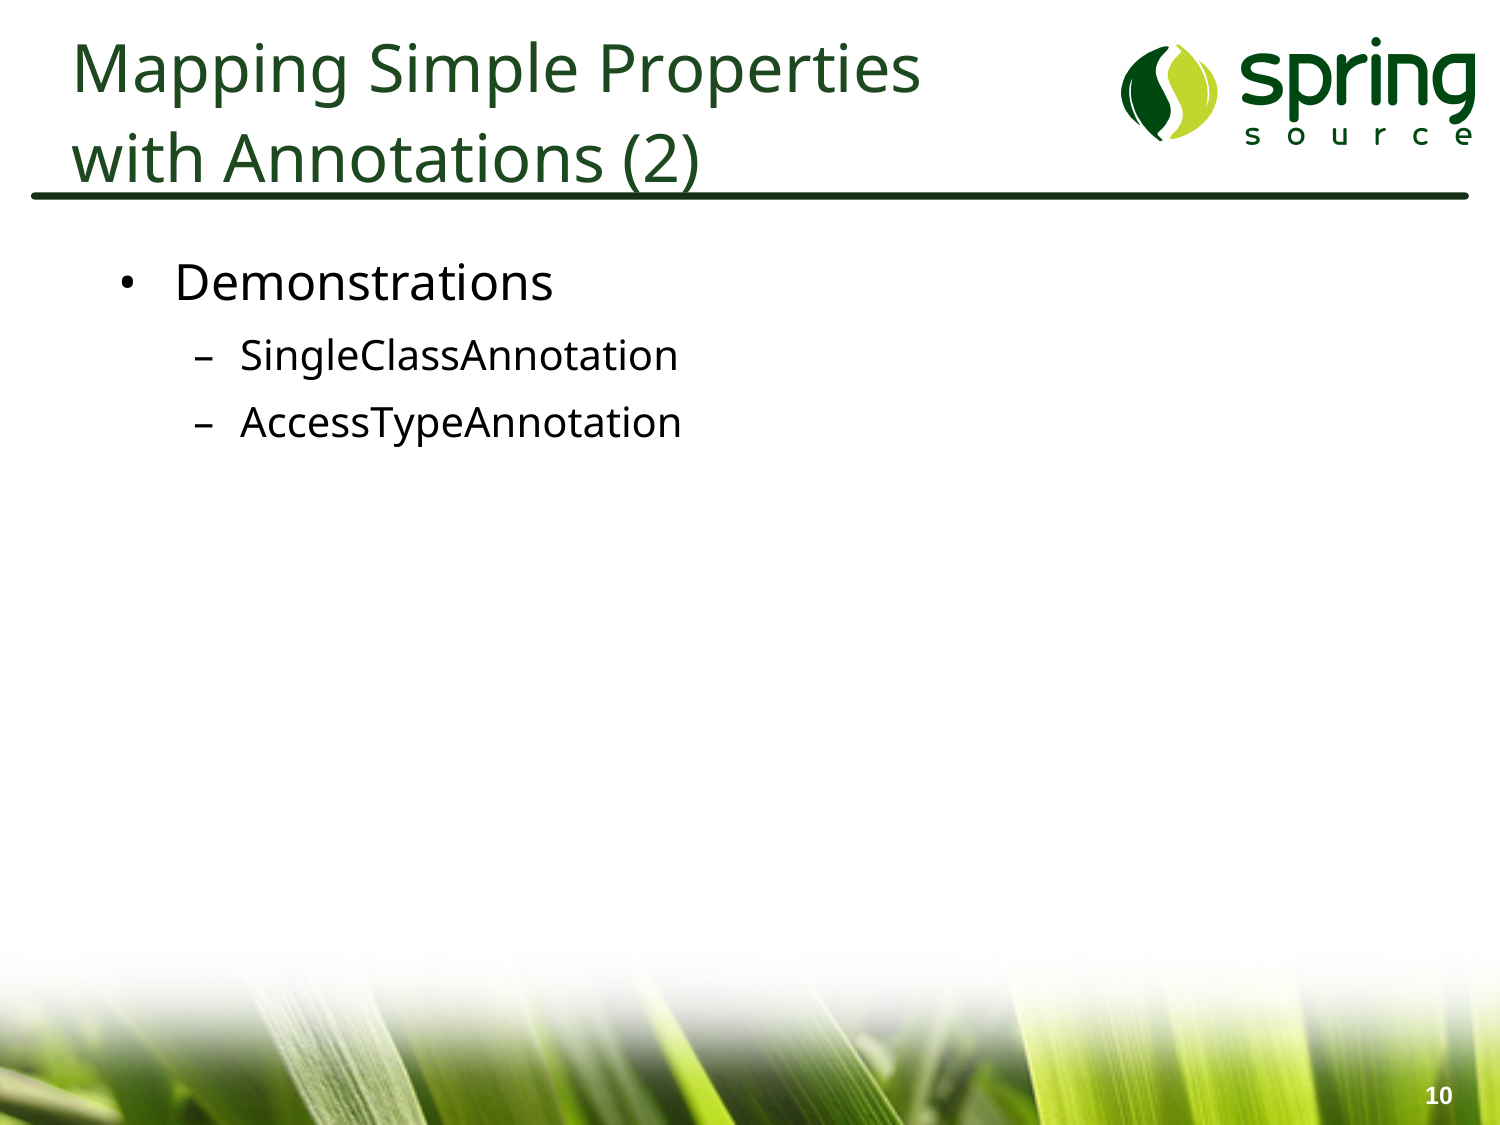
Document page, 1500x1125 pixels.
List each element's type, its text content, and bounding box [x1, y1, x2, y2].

list Demonstrations SingleClassAnnotation AccessTypeAnnotation [103, 239, 1394, 667]
title Mapping Simple Properties with Annotations (2) [56, 13, 1089, 191]
picture [0, 944, 1500, 1125]
picture [1121, 37, 1475, 145]
